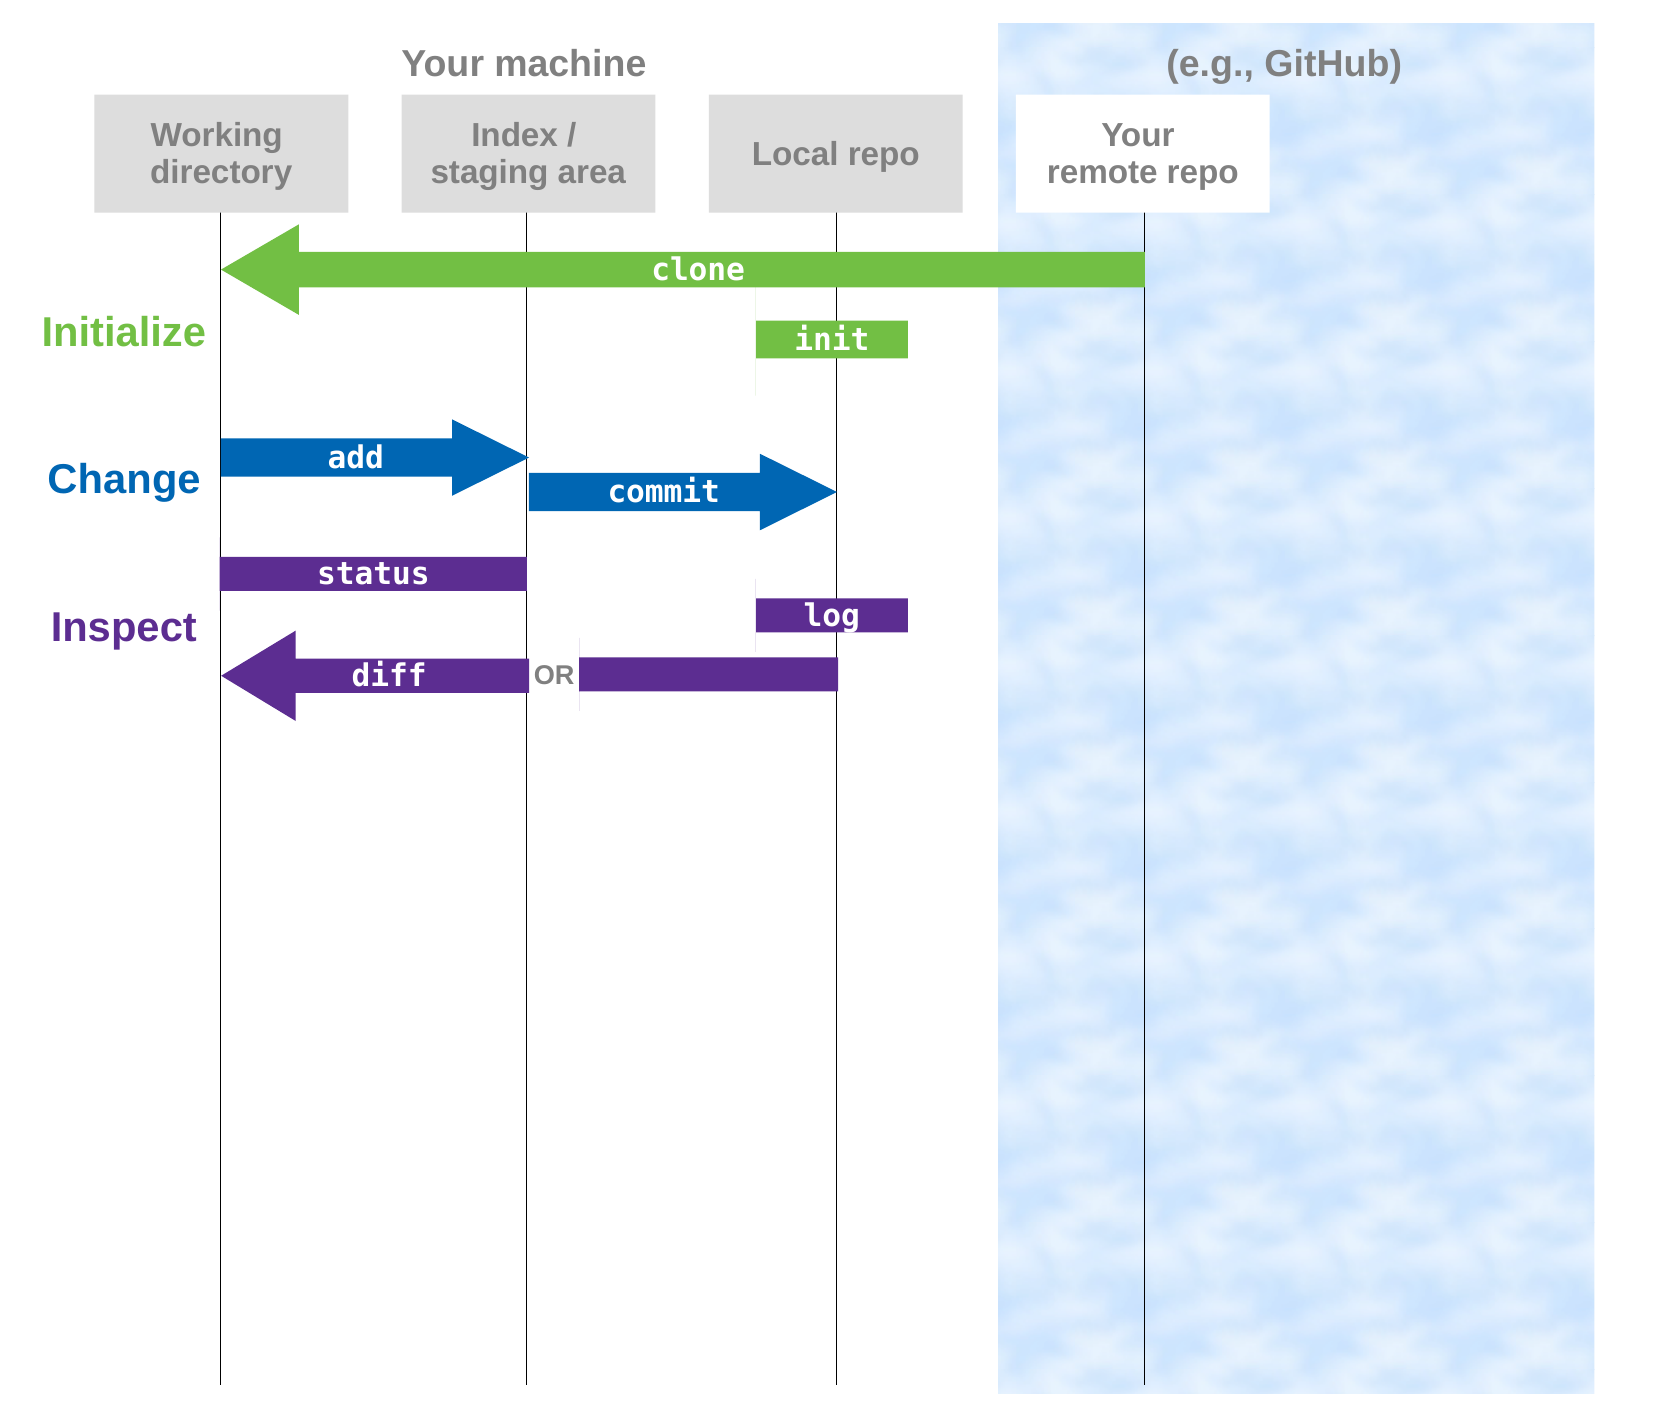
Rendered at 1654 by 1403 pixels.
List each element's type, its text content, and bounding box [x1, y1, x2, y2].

text_box Working directory [94, 94, 349, 213]
text_box init [755, 288, 908, 396]
text_box add [220, 419, 530, 496]
text_box diff [221, 630, 519, 722]
text_box status [219, 537, 527, 611]
text_box log [755, 578, 908, 652]
text_box (e.g., GitHub) [1151, 35, 1418, 93]
text_box Initialize [5, 301, 243, 363]
text_box [998, 23, 1595, 1394]
text_box Local repo [708, 94, 963, 213]
text_box Your machine [386, 35, 662, 93]
text_box Index / staging area [401, 94, 656, 213]
text_box clone [220, 224, 1145, 315]
text_box Your remote repo [1015, 94, 1270, 213]
text_box [621, 657, 839, 692]
text_box Inspect [5, 596, 243, 658]
text_box commit [528, 453, 837, 531]
text_box OR [519, 652, 621, 707]
text_box Change [5, 448, 243, 557]
